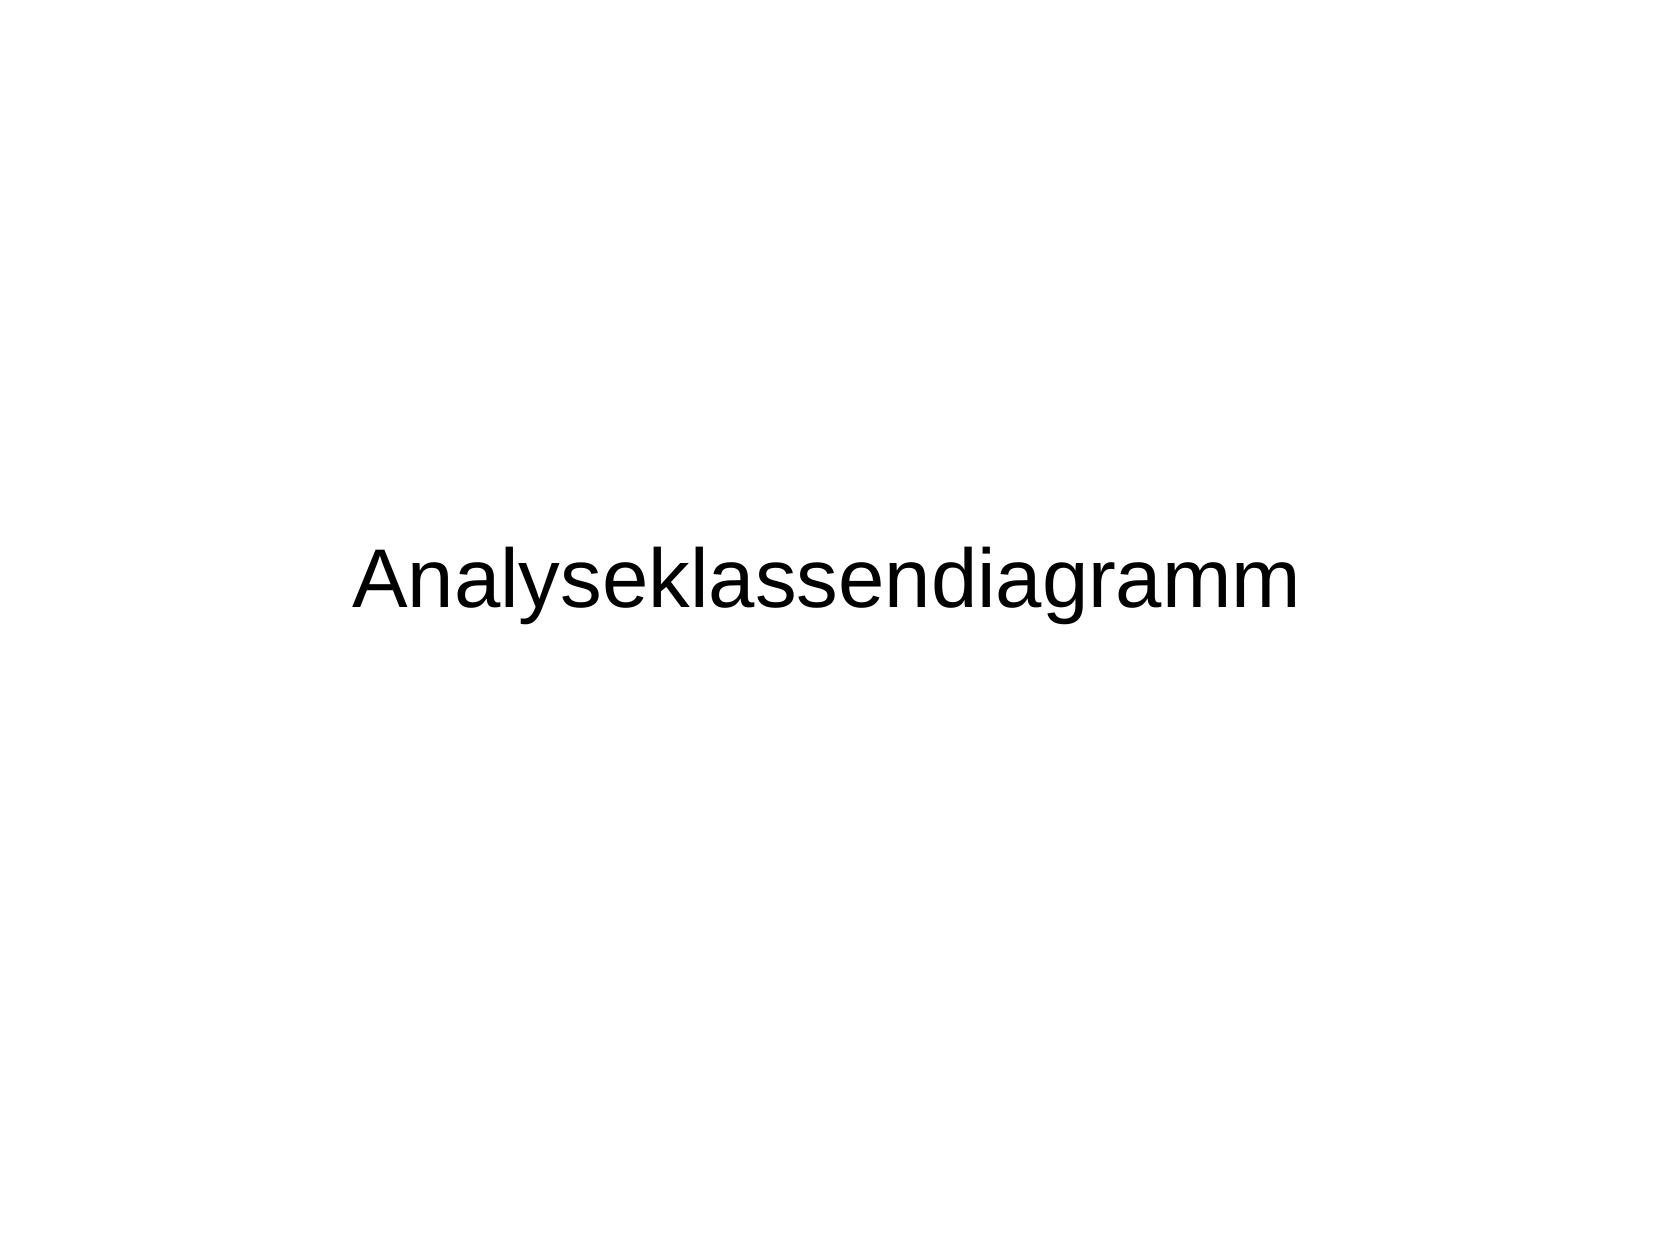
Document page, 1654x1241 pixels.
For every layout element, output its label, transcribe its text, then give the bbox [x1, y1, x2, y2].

subtitle Analyseklassendiagramm [82, 56, 1571, 1102]
